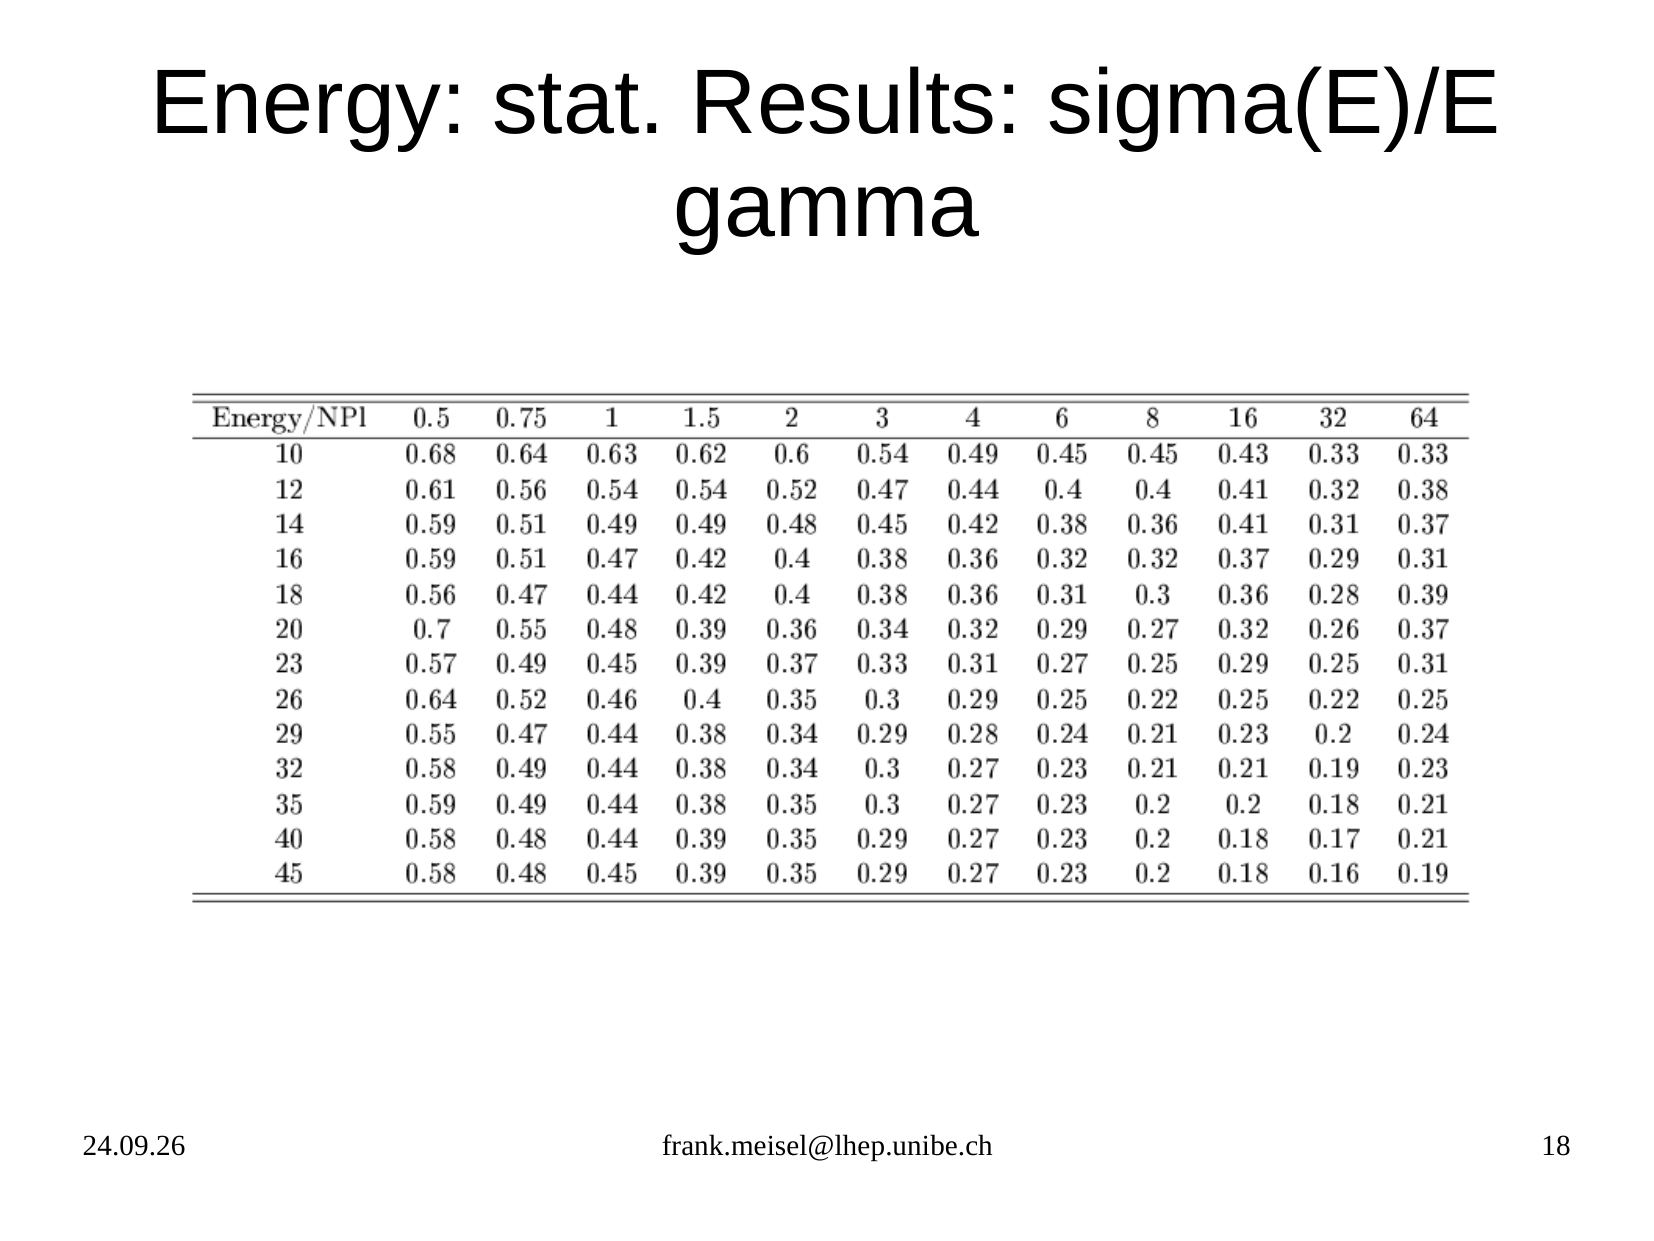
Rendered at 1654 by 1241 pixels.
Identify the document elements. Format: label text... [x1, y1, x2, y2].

picture [177, 383, 1485, 923]
title Energy: stat. Results: sigma(E)/E gamma [82, 49, 1571, 257]
